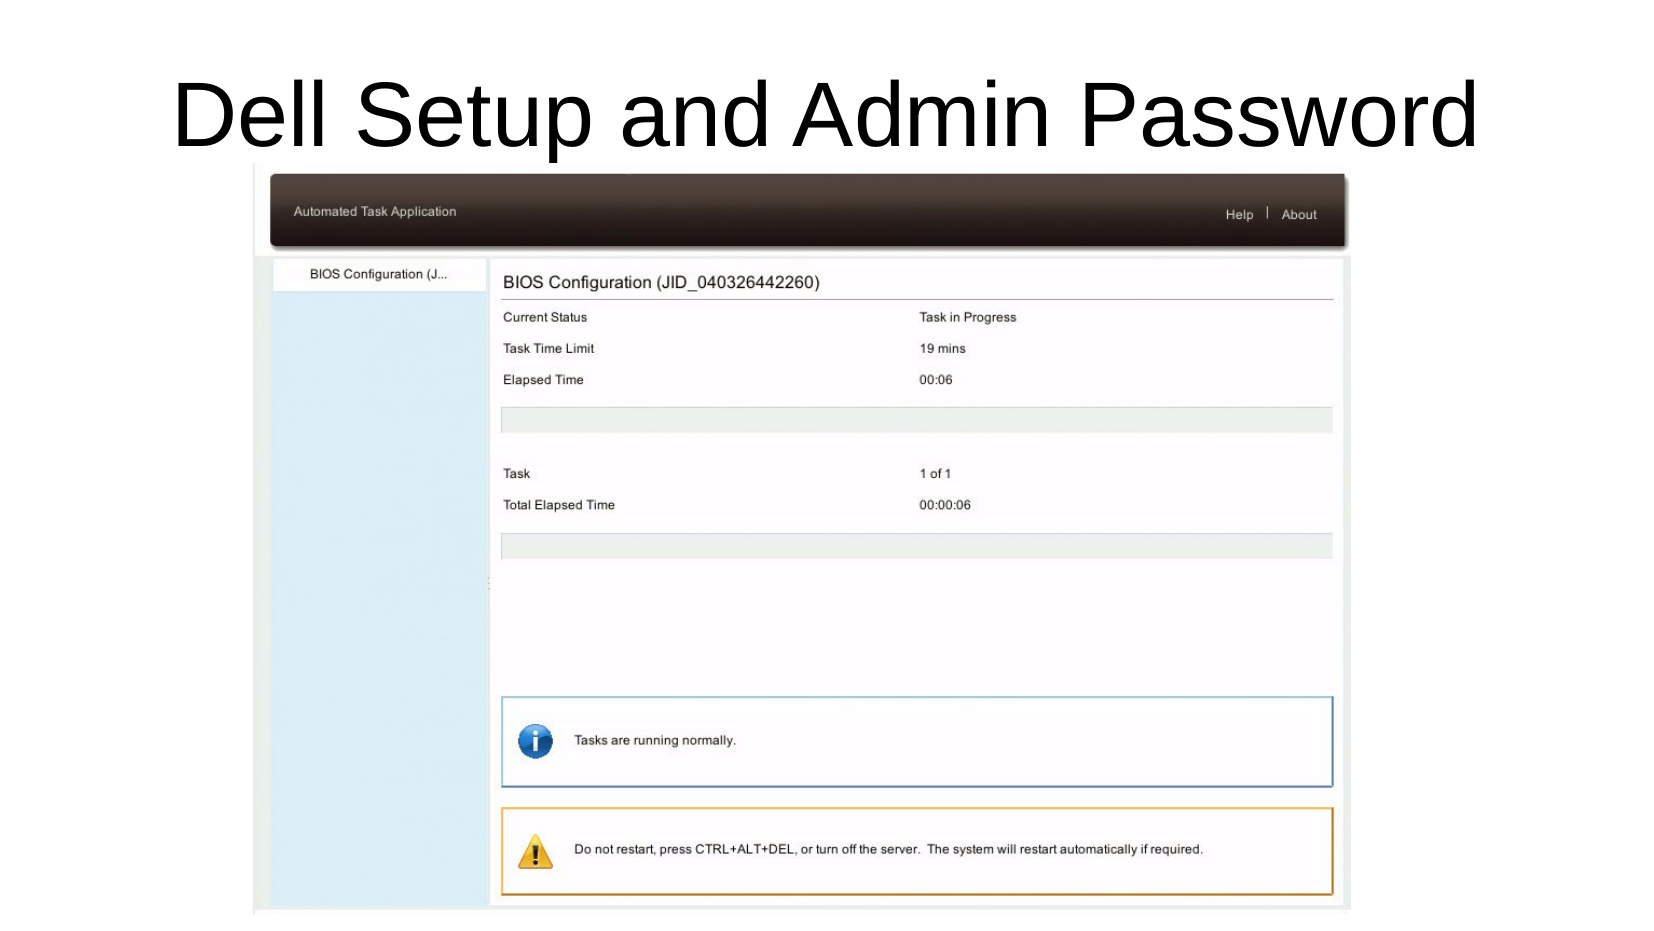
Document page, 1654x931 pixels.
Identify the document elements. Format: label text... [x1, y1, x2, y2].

title Dell Setup and Admin Password [82, 37, 1571, 193]
picture [253, 163, 1351, 914]
